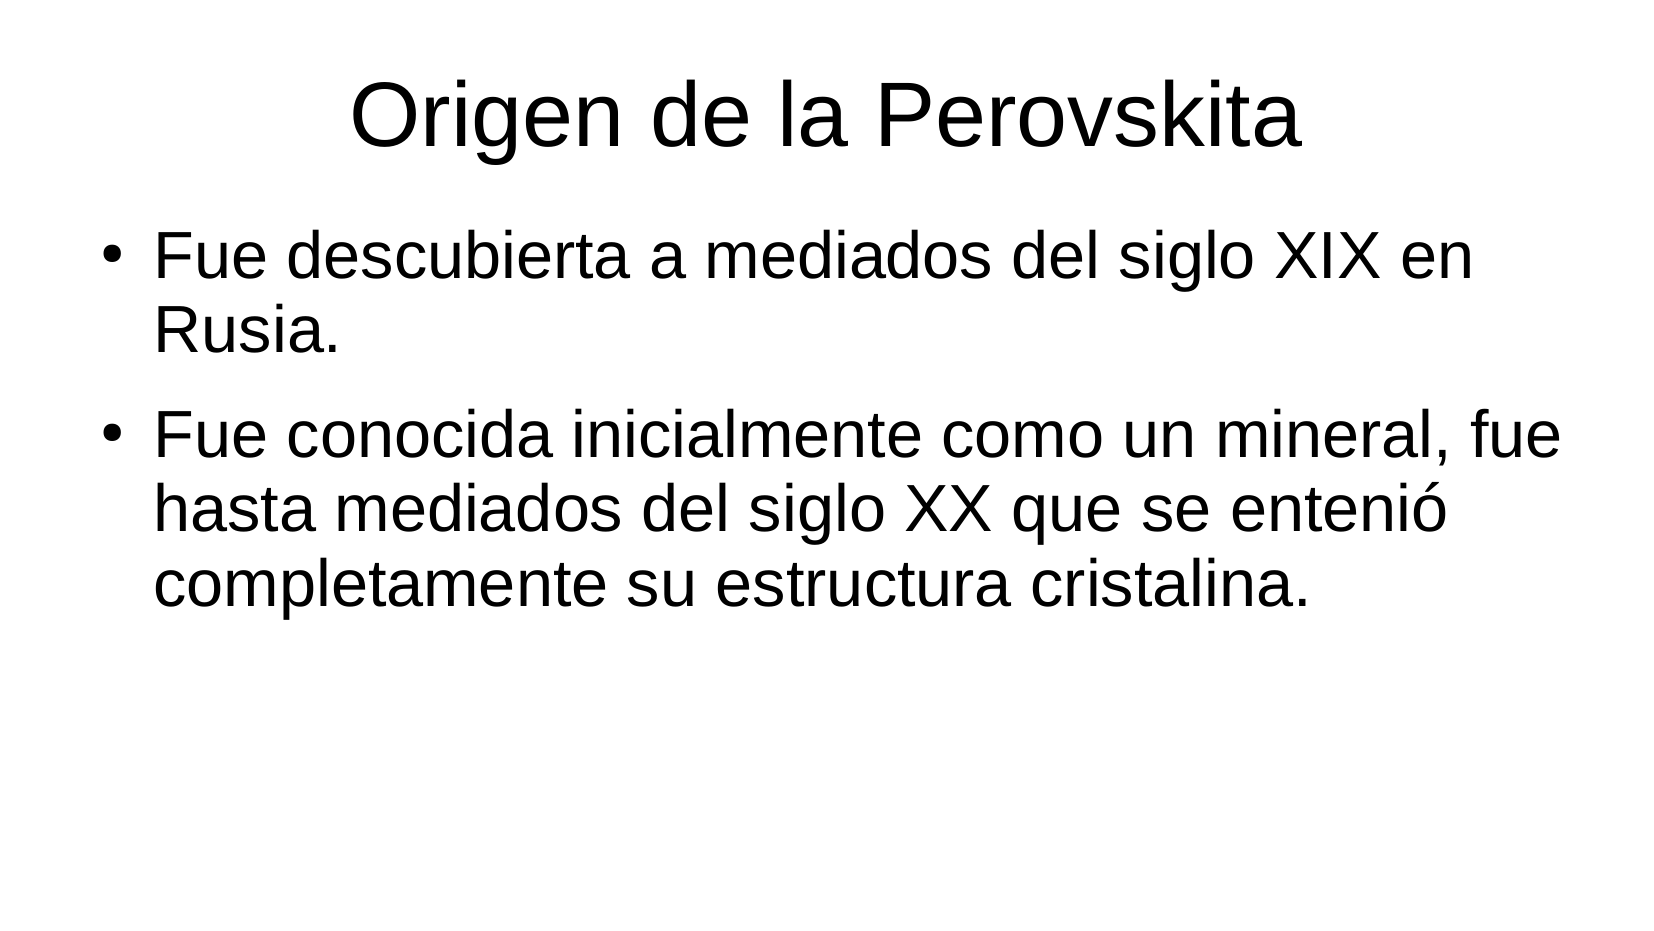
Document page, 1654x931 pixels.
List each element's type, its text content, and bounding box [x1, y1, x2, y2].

title Origen de la Perovskita [82, 37, 1571, 193]
list Fue descubierta a mediados del siglo XIX en Rusia. Fue conocida inicialmente como un mineral, fue hasta mediados del siglo XX que se entenió completamente su estructura cristalina. [82, 217, 1571, 758]
